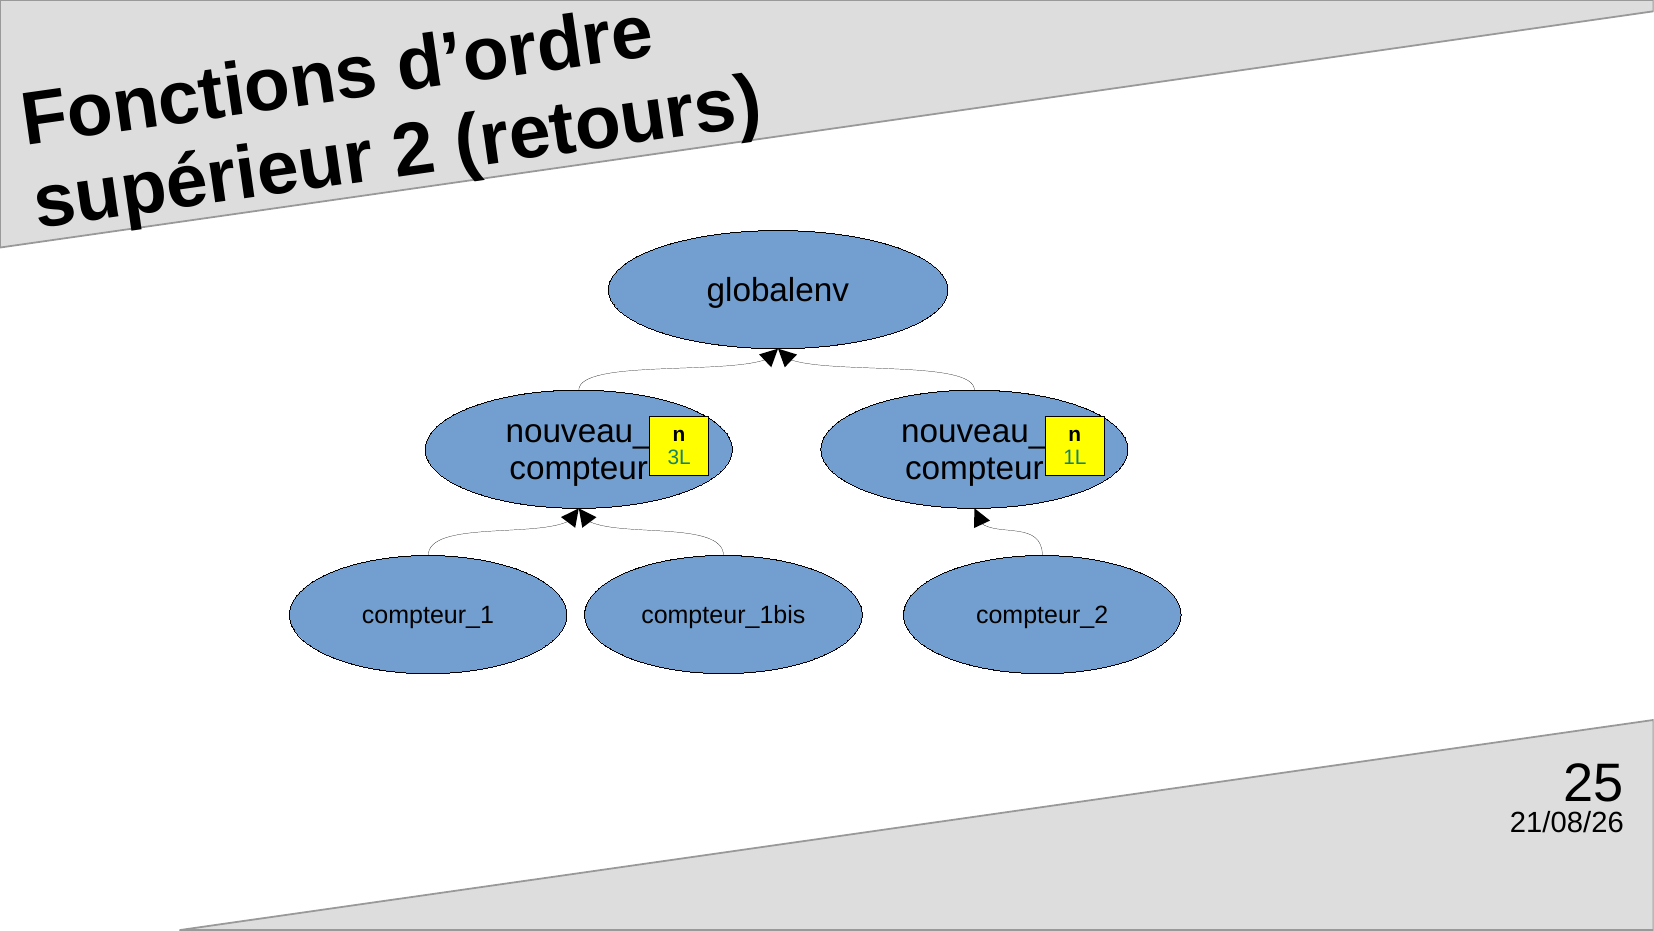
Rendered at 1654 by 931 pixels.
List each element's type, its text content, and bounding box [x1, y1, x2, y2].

text_box n 3L [649, 416, 709, 476]
text_box nouveau_ compteur [820, 390, 1128, 509]
text_box globalenv [608, 230, 948, 349]
title Fonctions d’ordre supérieur 2 (retours) [16, 0, 1502, 245]
text_box nouveau_ compteur [425, 390, 733, 509]
text_box n 1L [1045, 416, 1105, 476]
text_box compteur_1bis [584, 555, 863, 674]
text_box compteur_2 [903, 555, 1182, 674]
text_box compteur_1 [289, 555, 567, 674]
